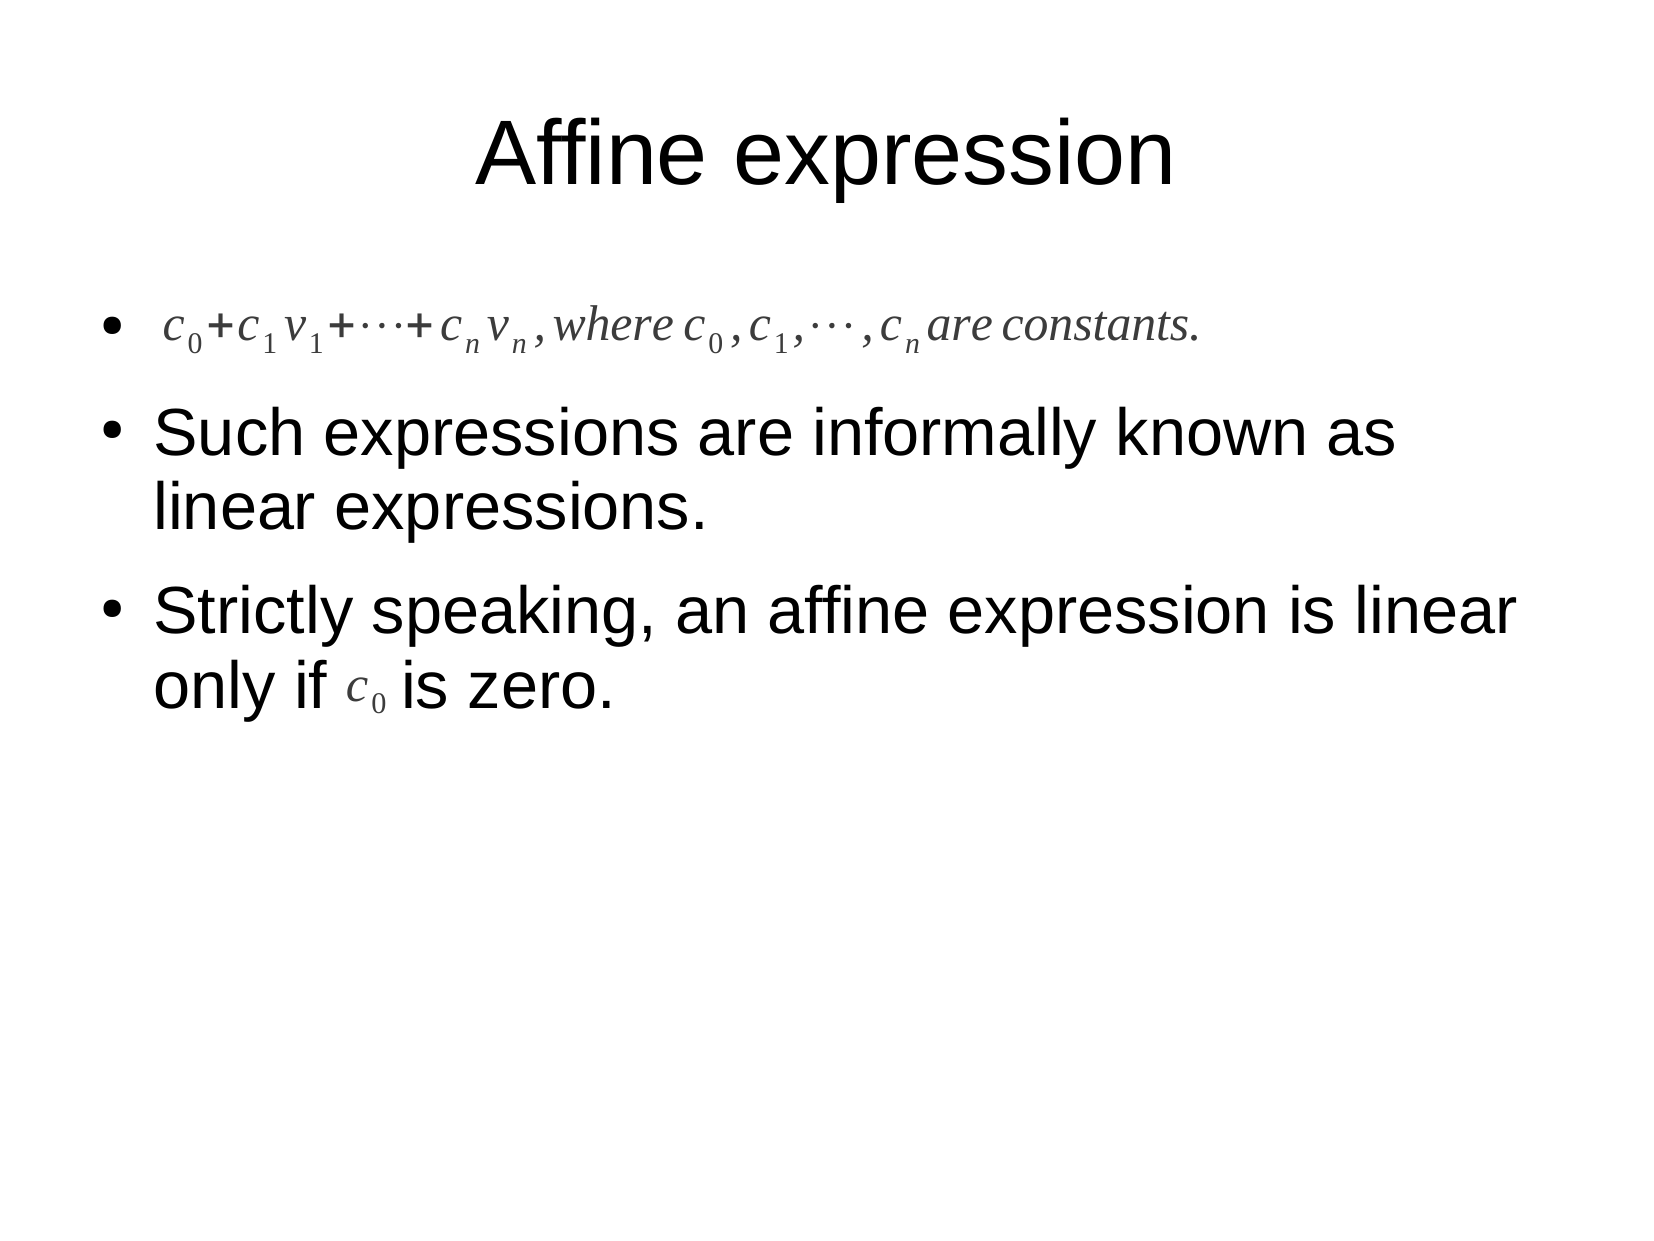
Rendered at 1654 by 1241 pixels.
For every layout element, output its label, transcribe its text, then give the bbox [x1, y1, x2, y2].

chart [150, 296, 1214, 360]
list Such expressions are informally known as linear expressions. Strictly speaking, an affine expression is linear only if is zero. [82, 290, 1538, 1010]
chart [333, 657, 400, 721]
title Affine expression [82, 49, 1571, 257]
